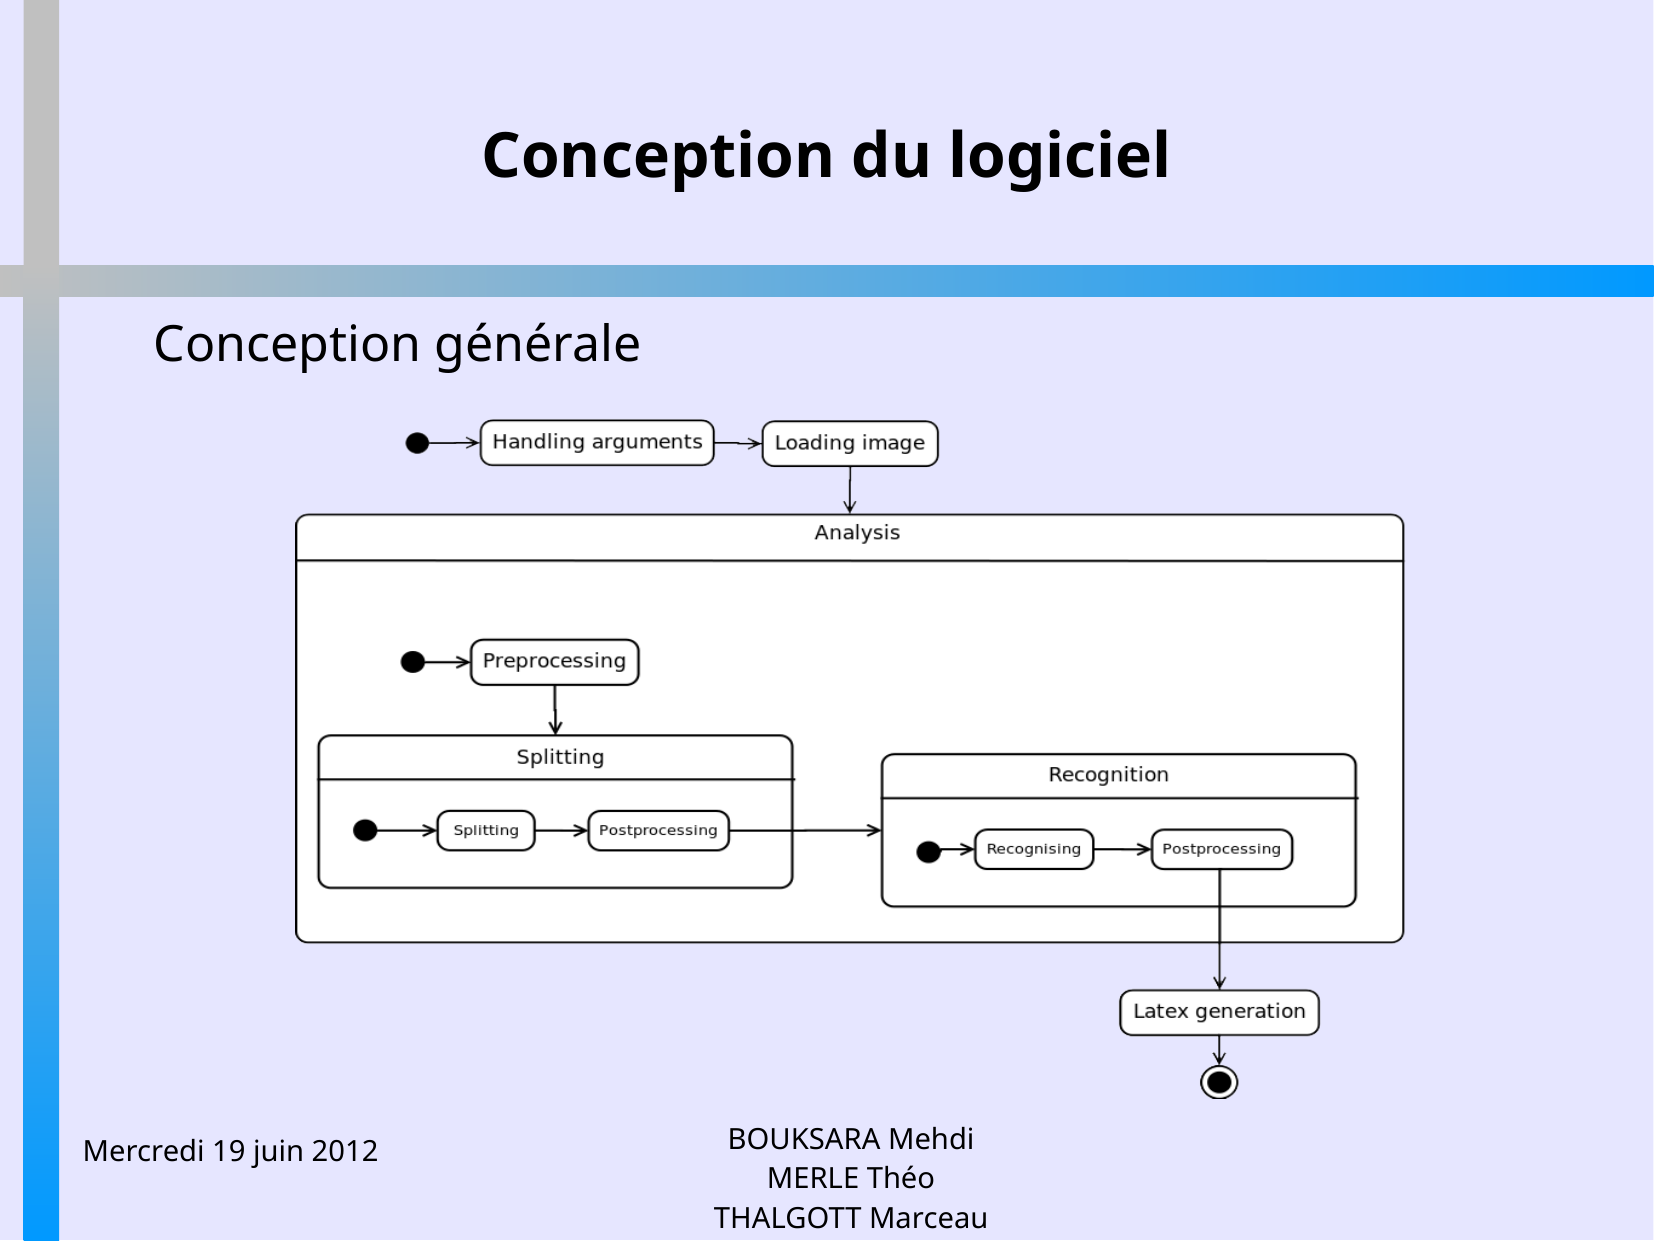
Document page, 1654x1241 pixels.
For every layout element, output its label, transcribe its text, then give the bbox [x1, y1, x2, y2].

title Conception du logiciel [82, 49, 1571, 257]
list Conception générale [82, 307, 1571, 1127]
picture [295, 397, 1406, 1099]
